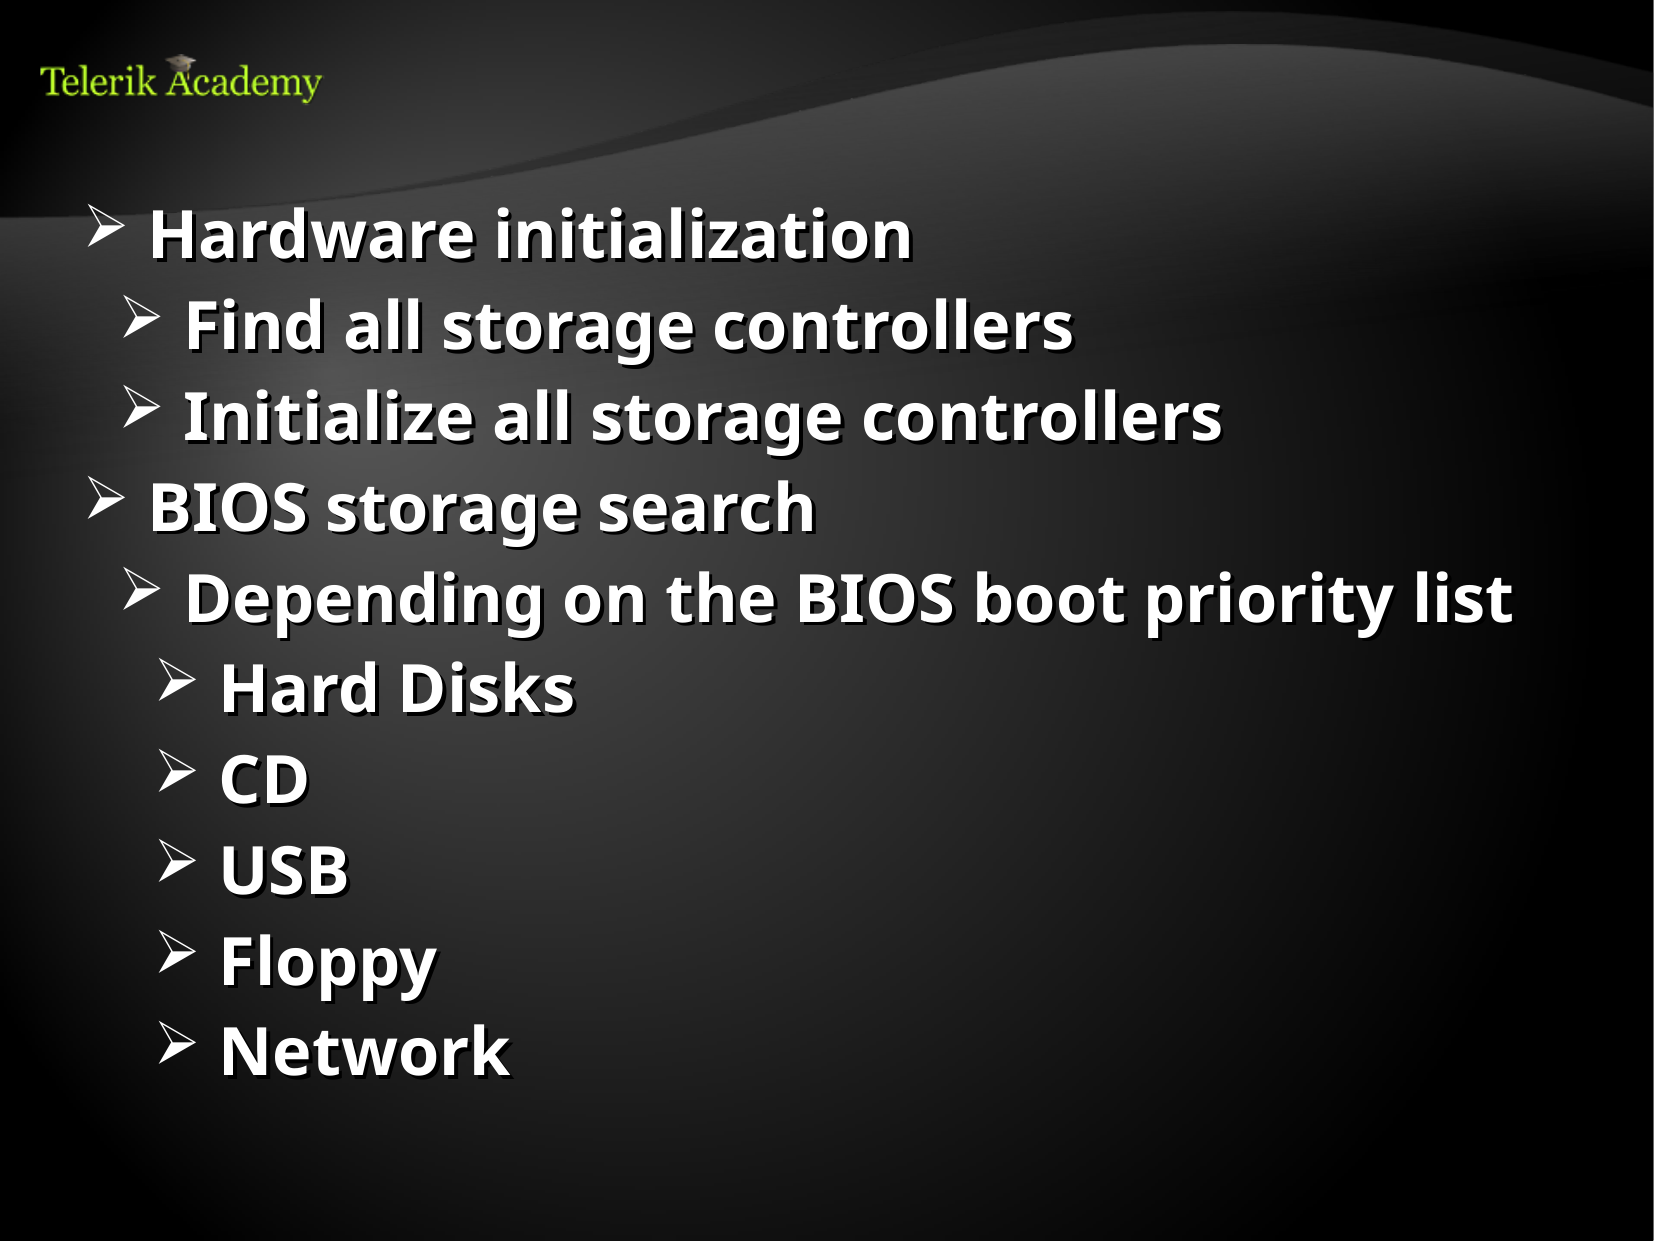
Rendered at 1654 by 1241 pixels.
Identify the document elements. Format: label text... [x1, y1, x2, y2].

picture [0, 0, 1654, 1241]
subtitle Hardware initialization Find all storage controllers Initialize all storage controllers BIOS storage search Depending on the BIOS boot priority list Hard Disks CD USB Floppy Network [82, 161, 1571, 1122]
